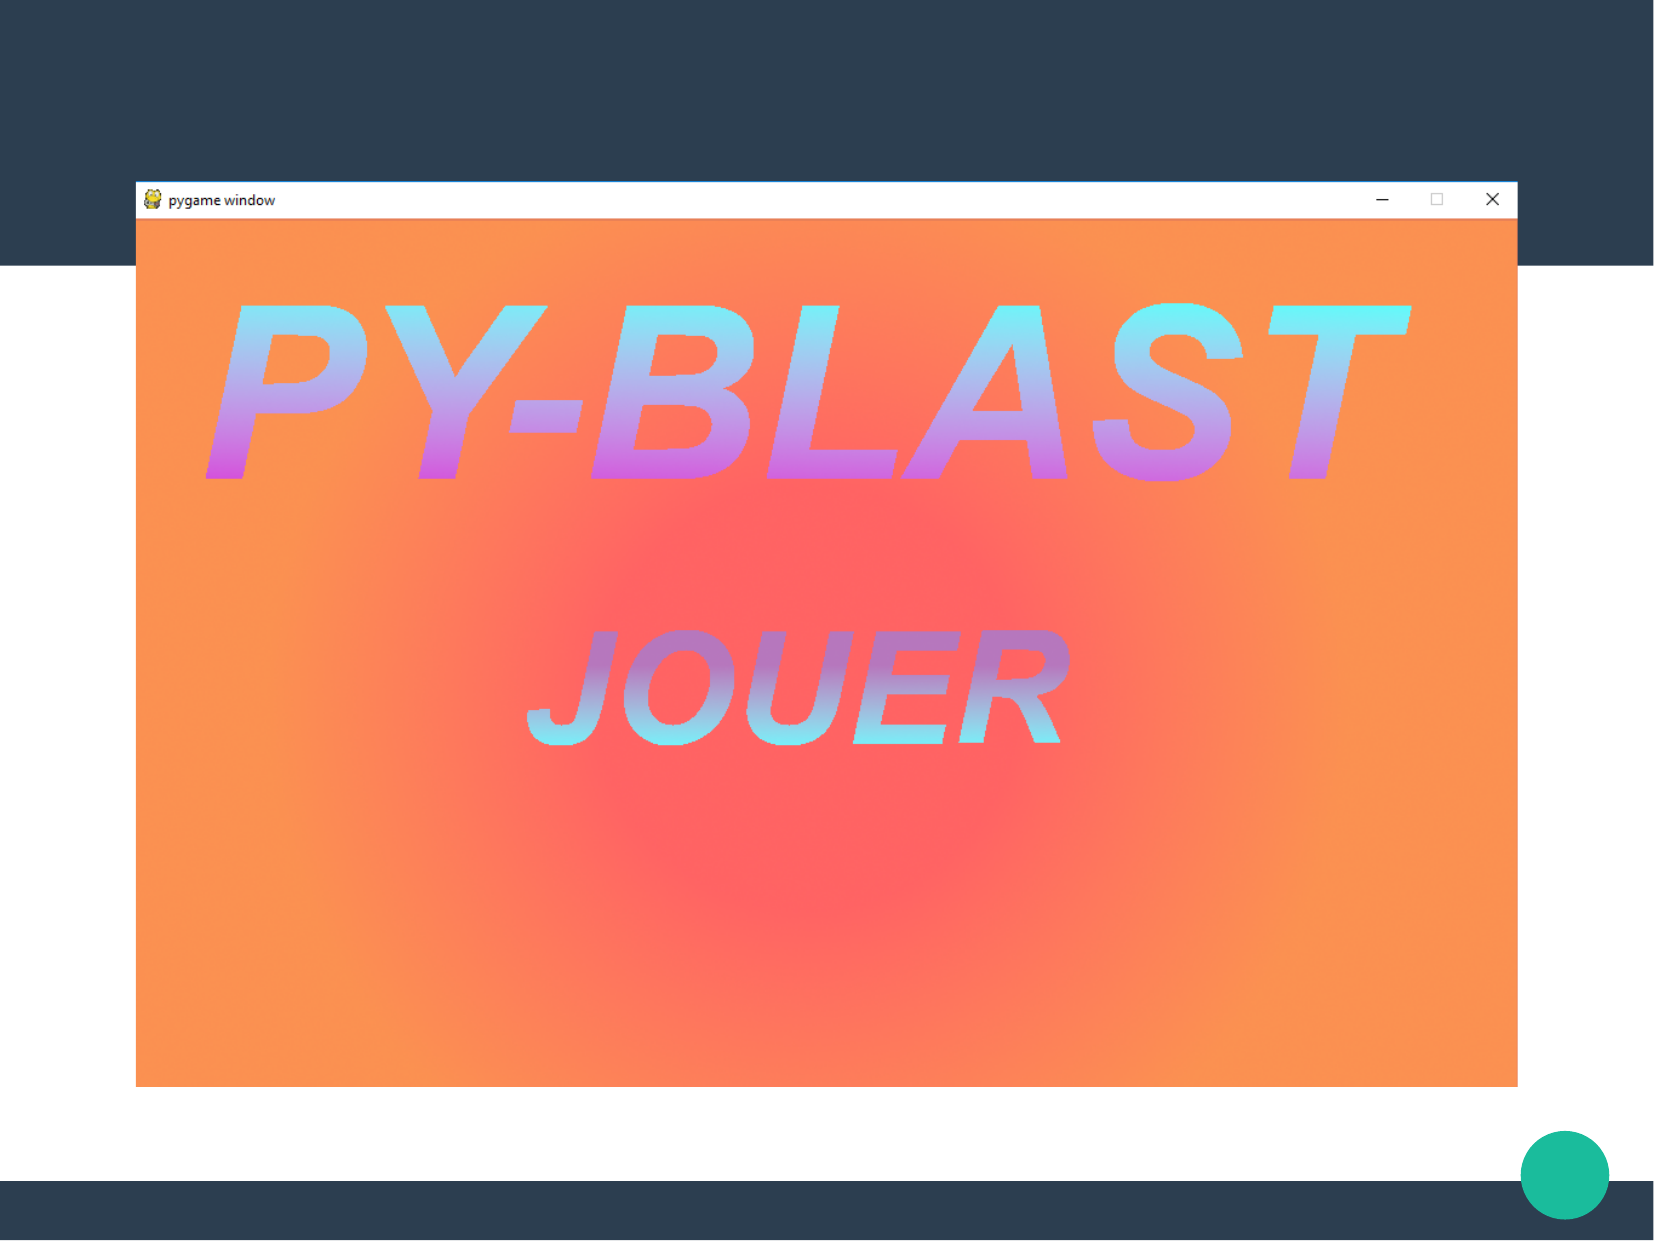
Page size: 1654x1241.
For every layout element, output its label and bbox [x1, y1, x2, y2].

picture [135, 181, 1518, 1087]
